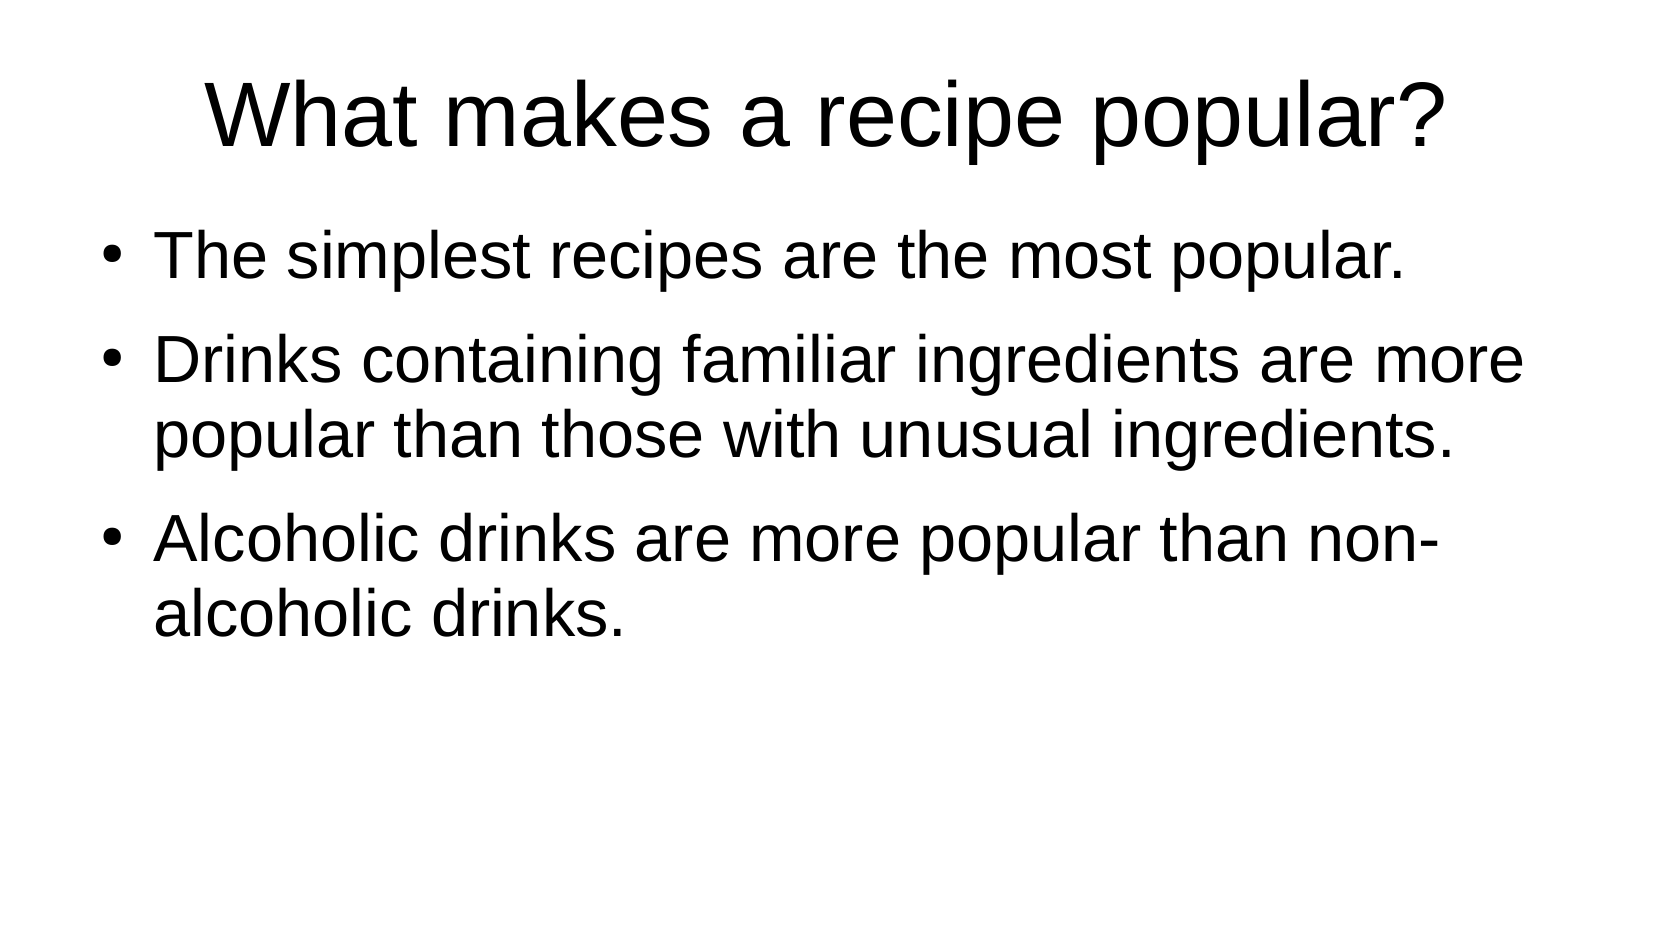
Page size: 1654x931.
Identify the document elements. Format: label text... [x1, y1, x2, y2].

list The simplest recipes are the most popular. Drinks containing familiar ingredients are more popular than those with unusual ingredients. Alcoholic drinks are more popular than non-alcoholic drinks. [82, 217, 1571, 758]
title What makes a recipe popular? [82, 37, 1571, 193]
